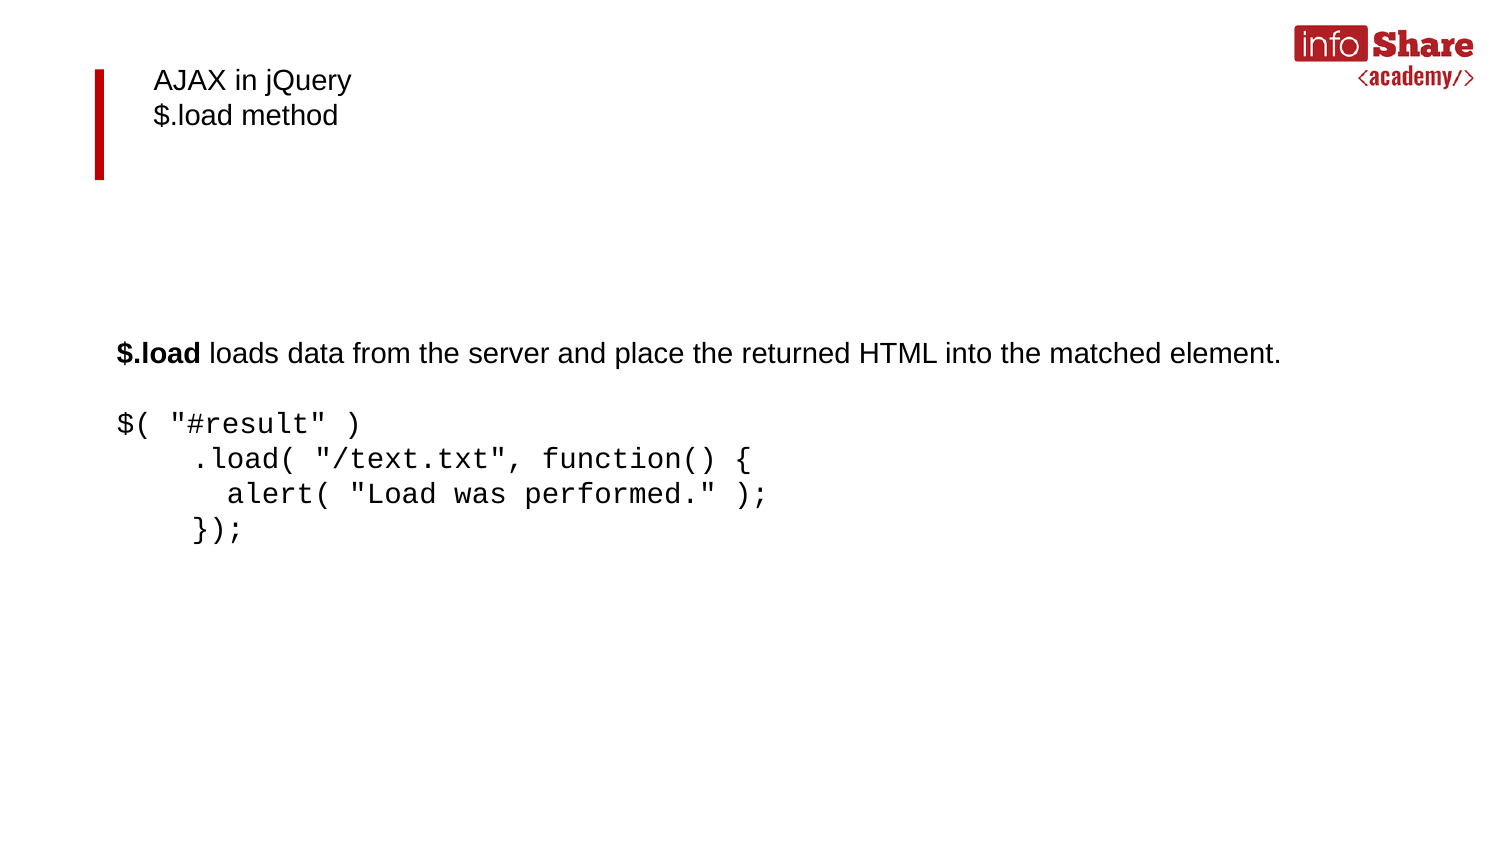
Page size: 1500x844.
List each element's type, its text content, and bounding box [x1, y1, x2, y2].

picture [1267, 0, 1500, 117]
title AJAX in jQuery $.load method [138, 45, 1172, 187]
list $.load loads data from the server and place the returned HTML into the matched element. $( "#result" ) .load( "/text.txt", function() { alert( "Load was performed." ); }); [101, 249, 1415, 767]
